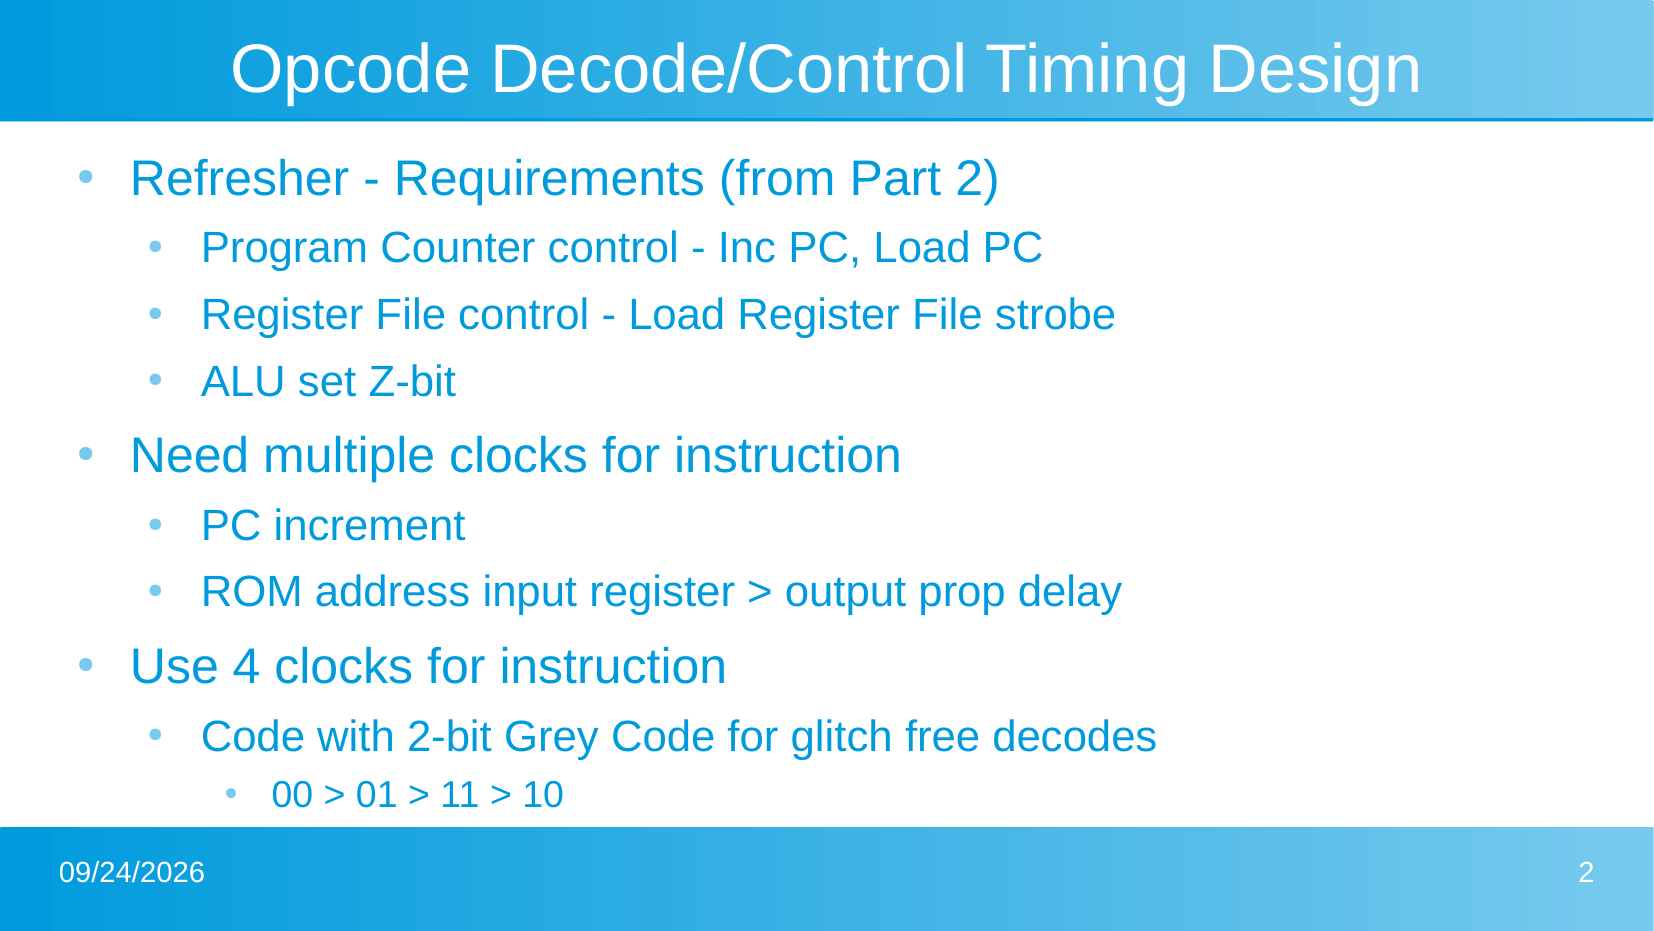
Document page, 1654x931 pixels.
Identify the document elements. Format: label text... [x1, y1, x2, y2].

list Refresher - Requirements (from Part 2) Program Counter control - Inc PC, Load PC Register File control - Load Register File strobe ALU set Z-bit Need multiple clocks for instruction PC increment ROM address input register > output prop delay Use 4 clocks for instruction Code with 2-bit Grey Code for glitch free decodes 00 > 01 > 11 > 10 [59, 150, 1595, 826]
title Opcode Decode/Control Timing Design [59, 29, 1595, 108]
